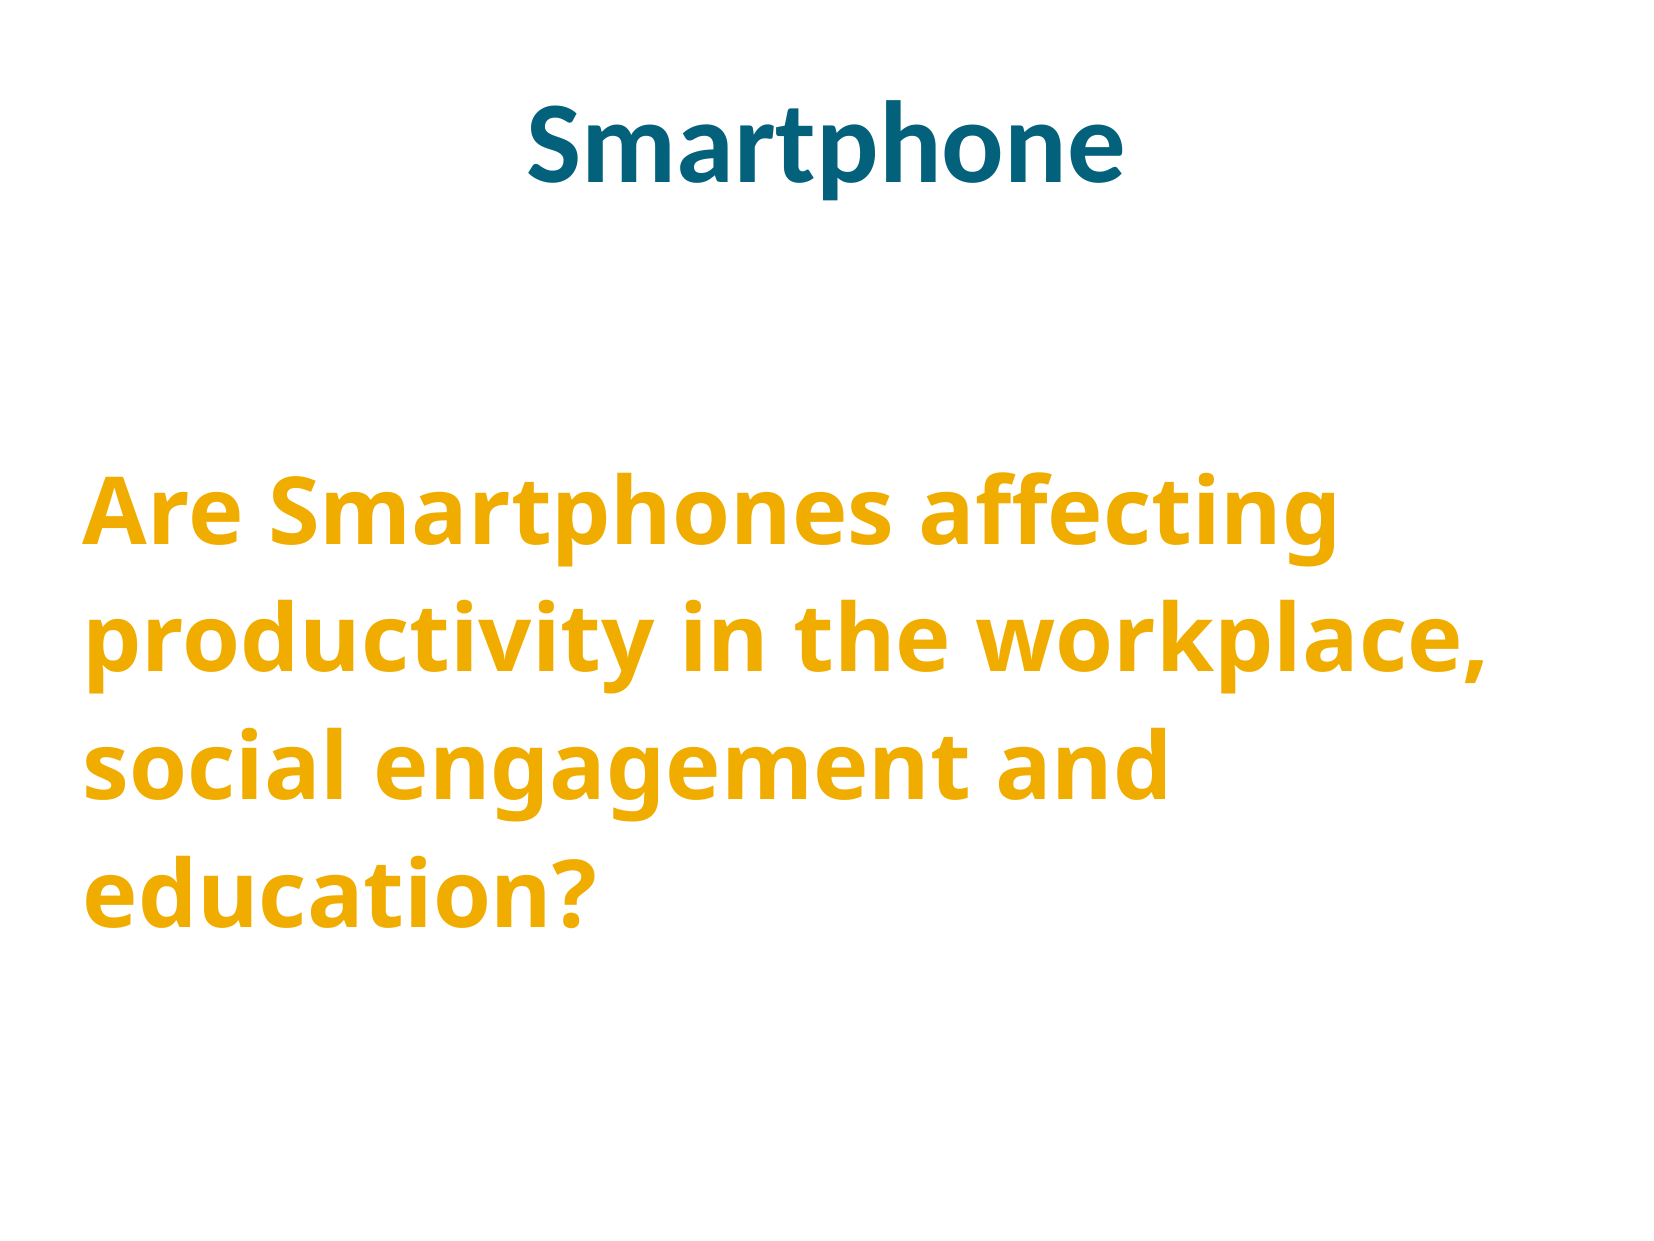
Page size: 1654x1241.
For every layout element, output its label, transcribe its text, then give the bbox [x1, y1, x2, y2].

subtitle Are Smartphones affecting productivity in the workplace, social engagement and education? [82, 290, 1571, 1109]
title Smartphone [82, 49, 1571, 257]
